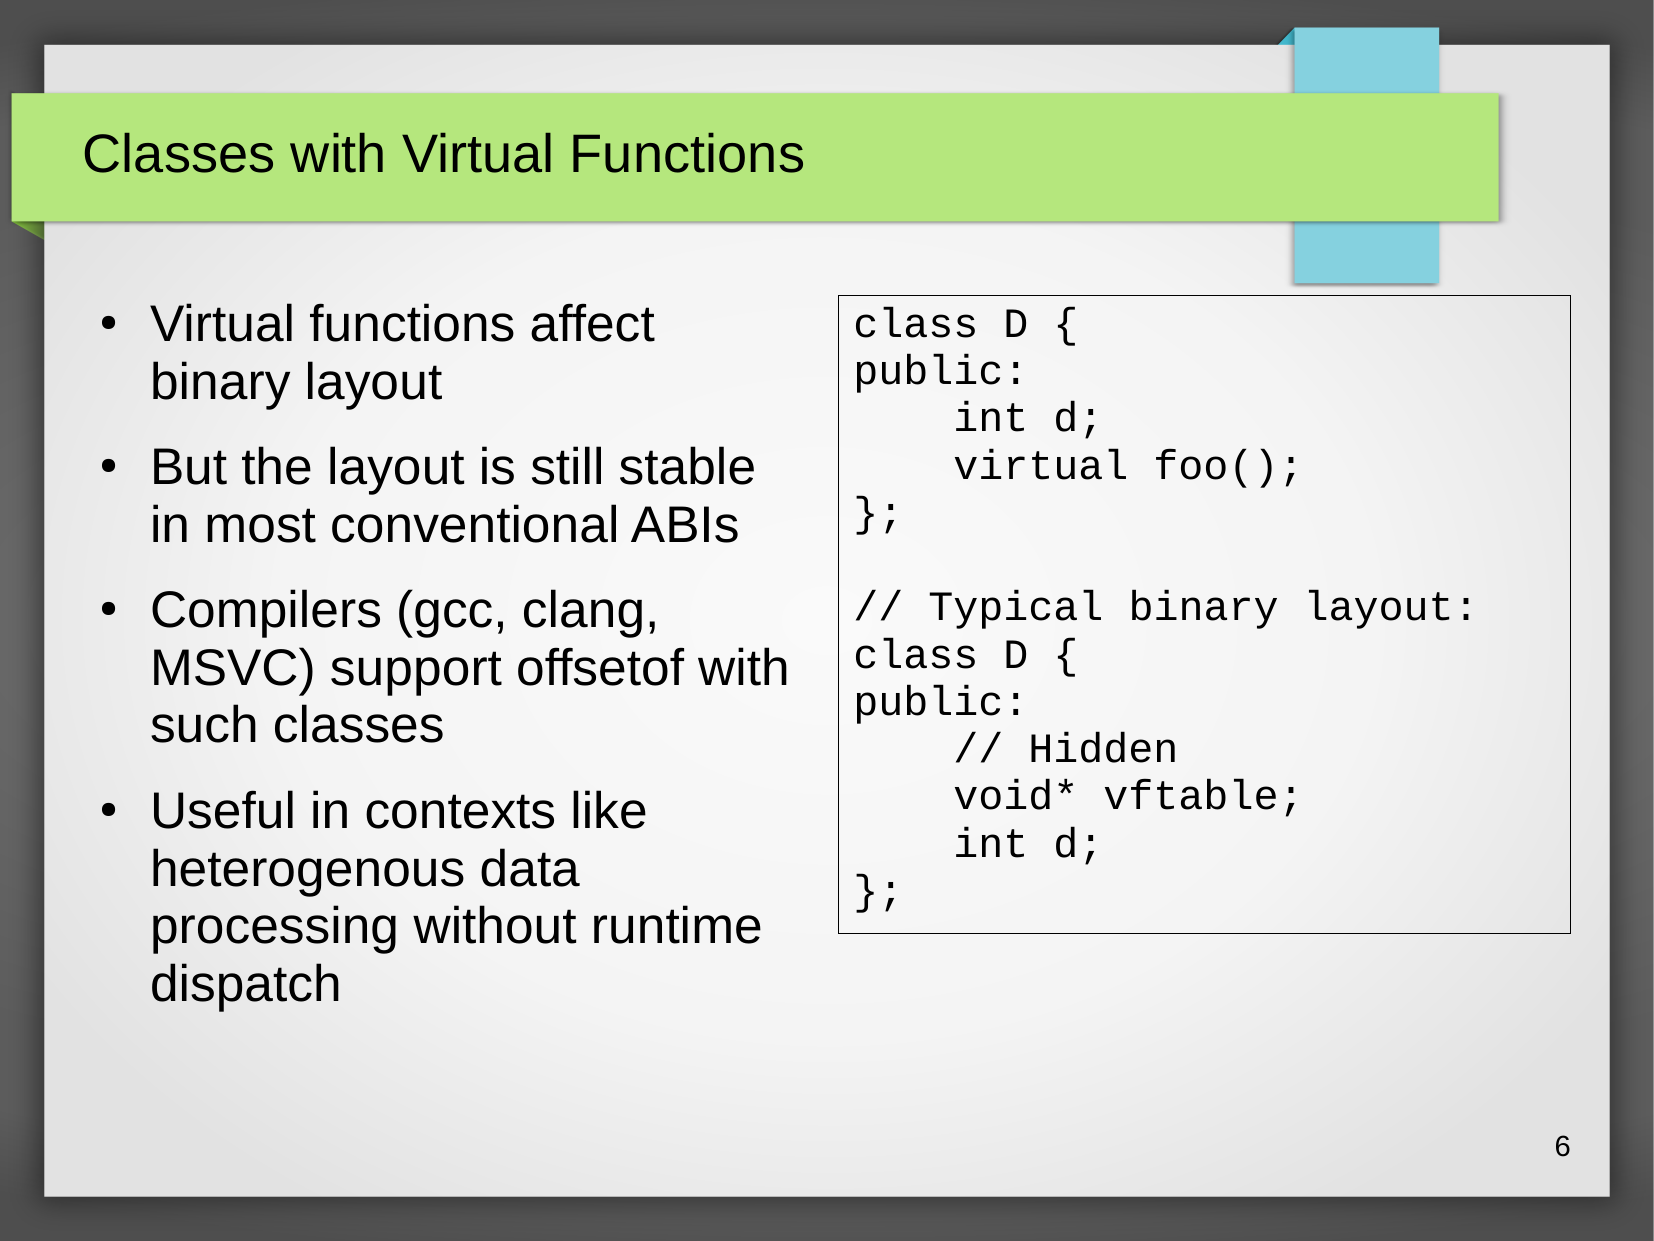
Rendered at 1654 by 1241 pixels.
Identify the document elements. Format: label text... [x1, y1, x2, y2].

text_box class D { public: int d; virtual foo(); }; // Typical binary layout: class D { public: // Hidden void* vftable; int d; }; [838, 295, 1571, 934]
picture [0, 0, 1654, 1241]
title Classes with Virtual Functions [82, 94, 1264, 213]
list Virtual functions affect binary layout But the layout is still stable in most conventional ABIs Compilers (gcc, clang, MSVC) support offsetof with such classes Useful in contexts like heterogenous data processing without runtime dispatch [82, 295, 809, 1015]
